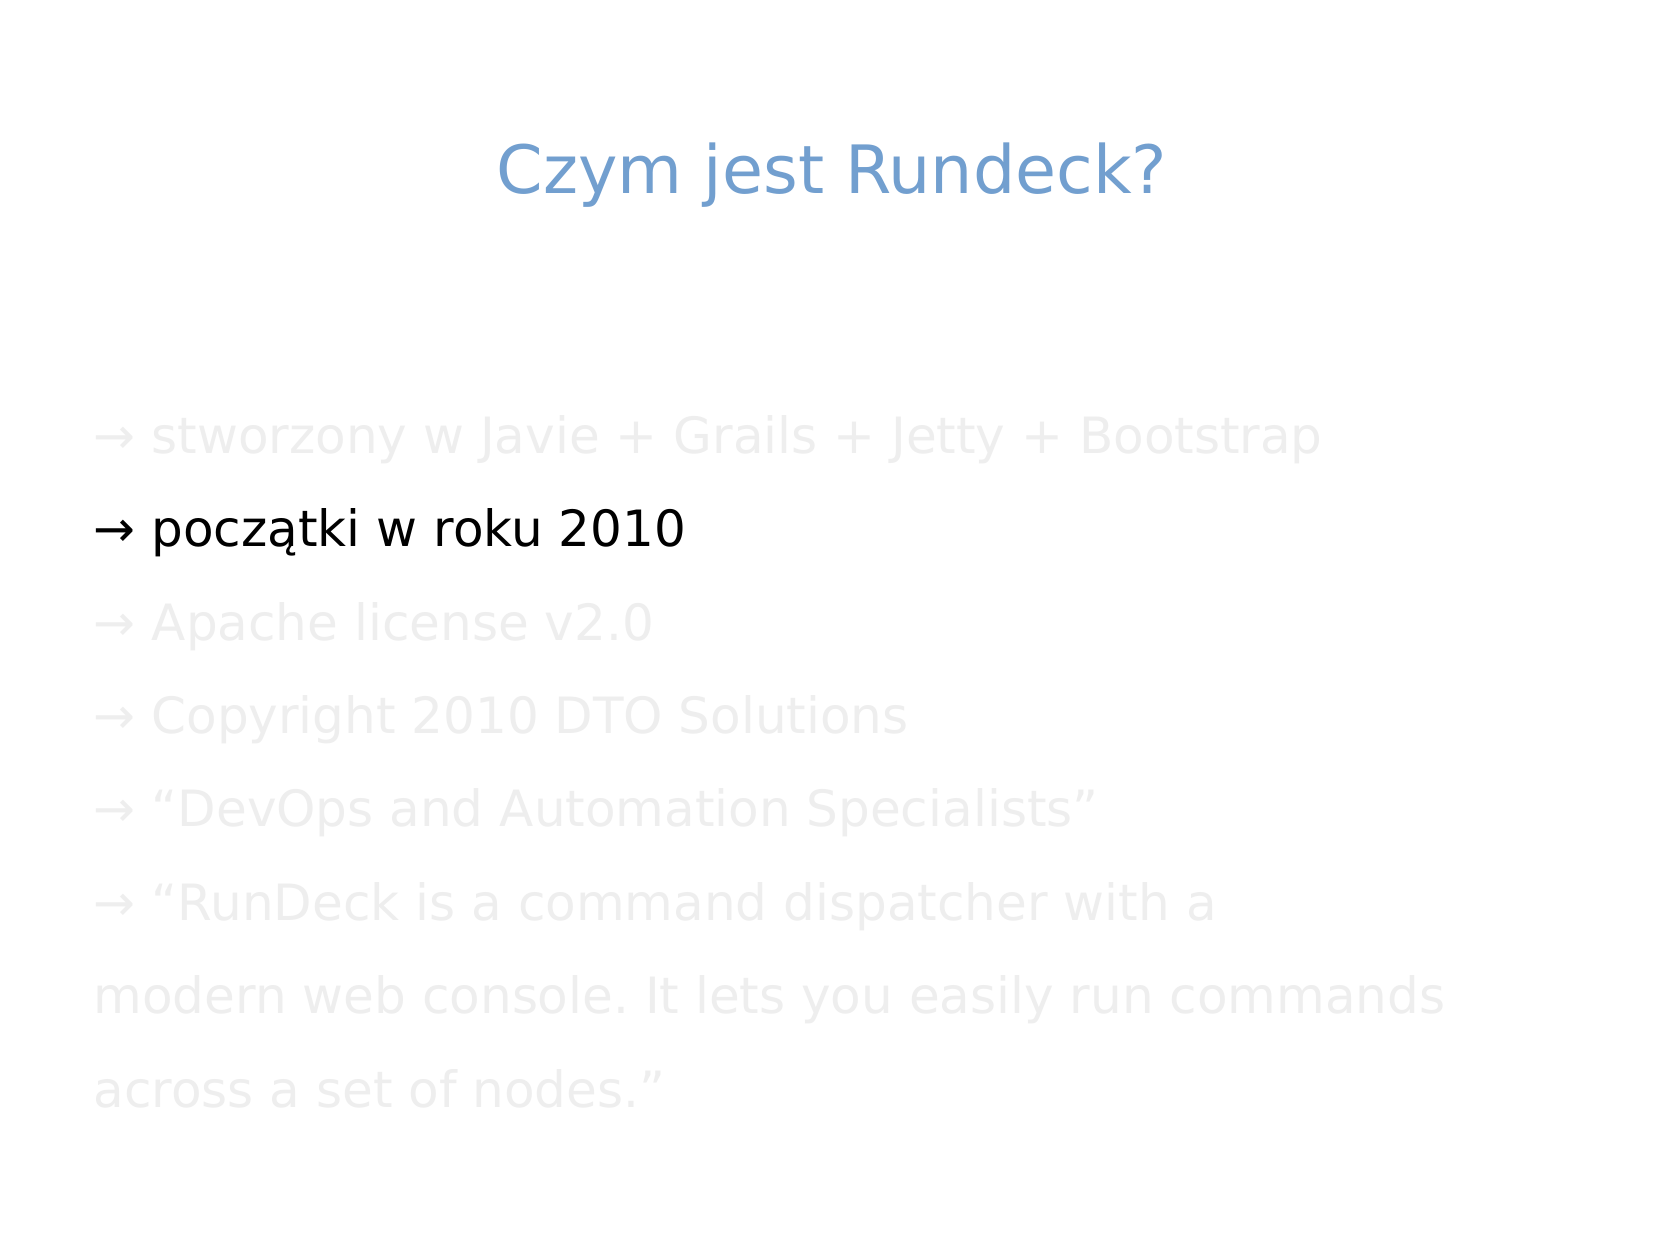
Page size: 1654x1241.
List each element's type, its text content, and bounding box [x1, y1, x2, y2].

text_box → stworzony w Javie + Grails + Jetty + Bootstrap → początki w roku 2010 → Apache license v2.0 → Copyright 2010 DTO Solutions → “DevOps and Automation Specialists” → “RunDeck is a command dispatcher with a modern web console. It lets you easily run commands across a set of nodes.” [79, 399, 1575, 1127]
text_box Czym jest Rundeck? [482, 123, 1183, 217]
